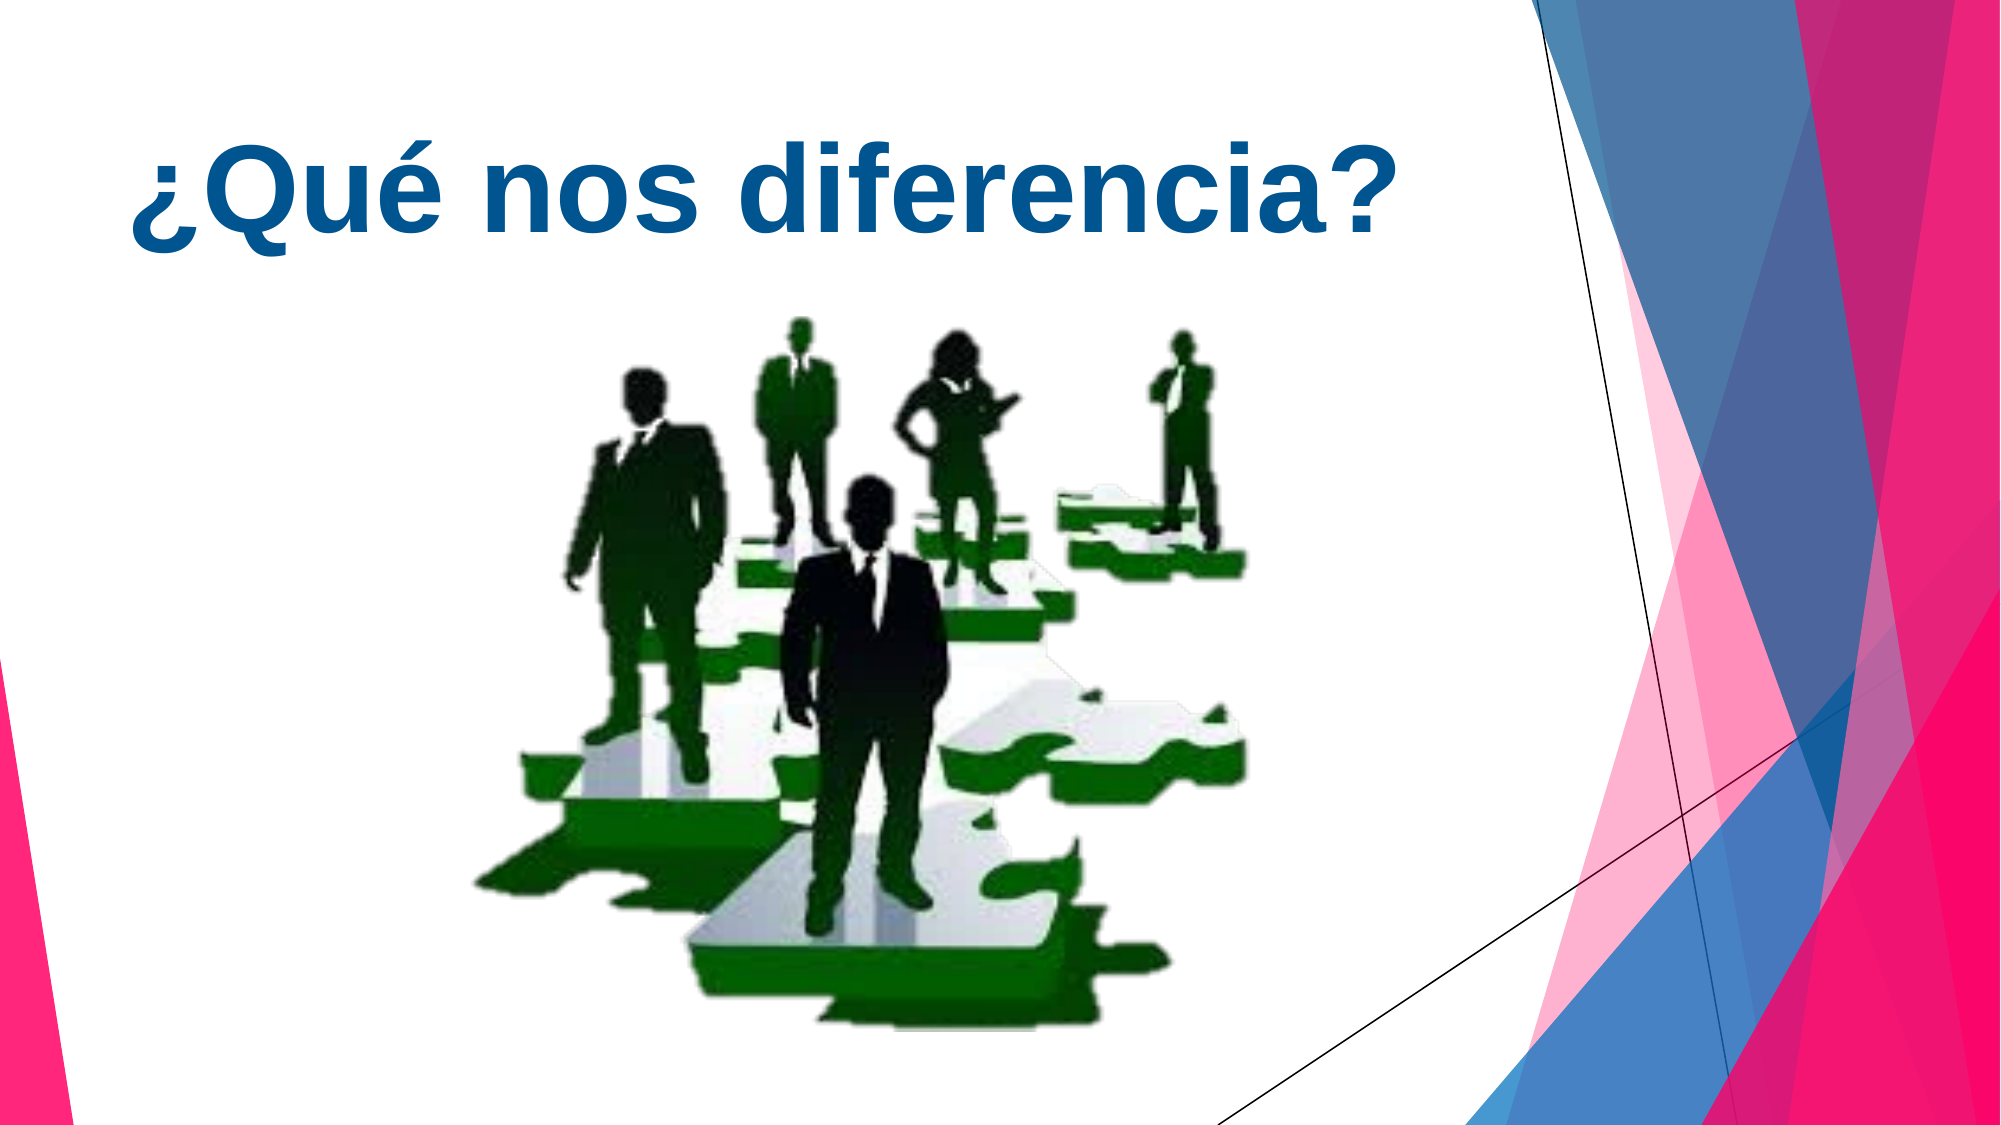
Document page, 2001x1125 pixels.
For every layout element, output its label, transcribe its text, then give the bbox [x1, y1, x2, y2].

picture [469, 316, 1254, 1032]
title ¿Qué nos diferencia? [111, 99, 1522, 317]
